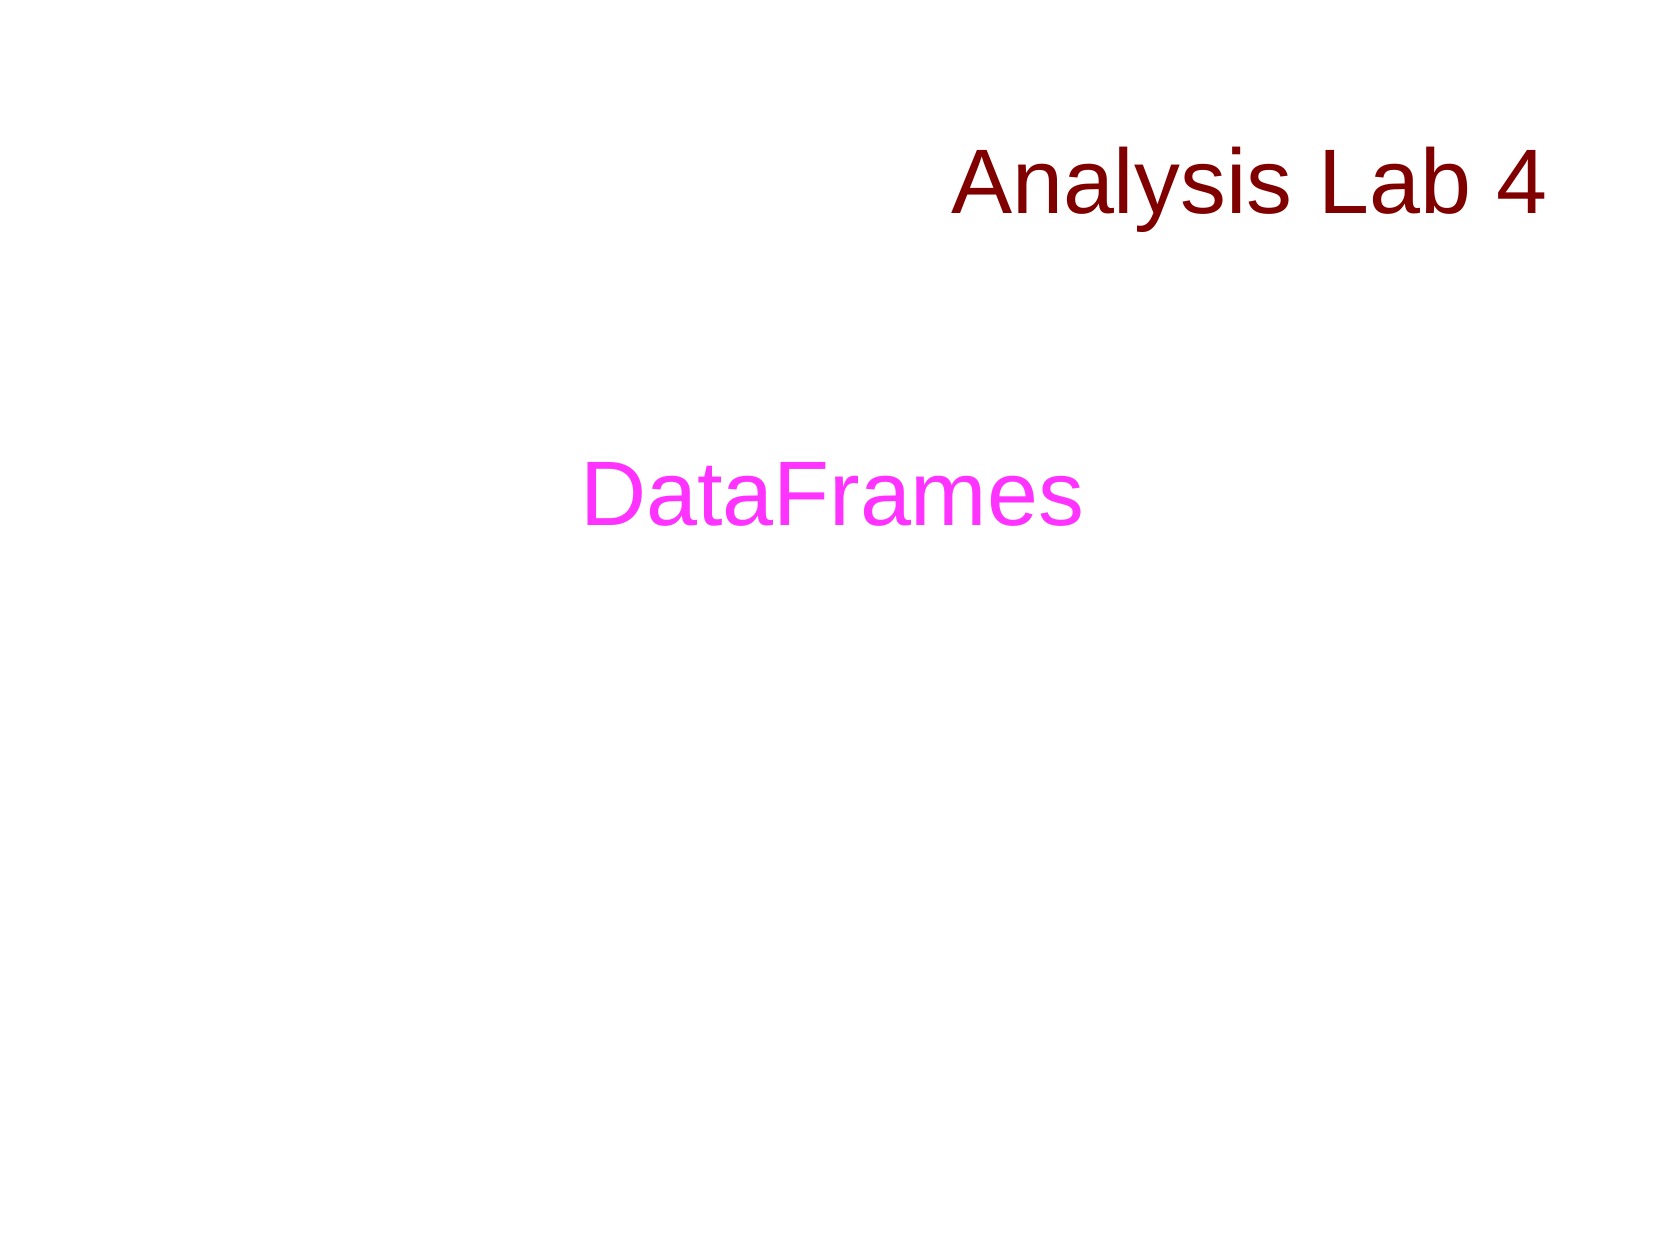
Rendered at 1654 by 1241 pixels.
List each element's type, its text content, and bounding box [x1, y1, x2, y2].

text_box DataFrames [390, 435, 1276, 744]
title Analysis Lab 4 [60, 77, 1549, 286]
